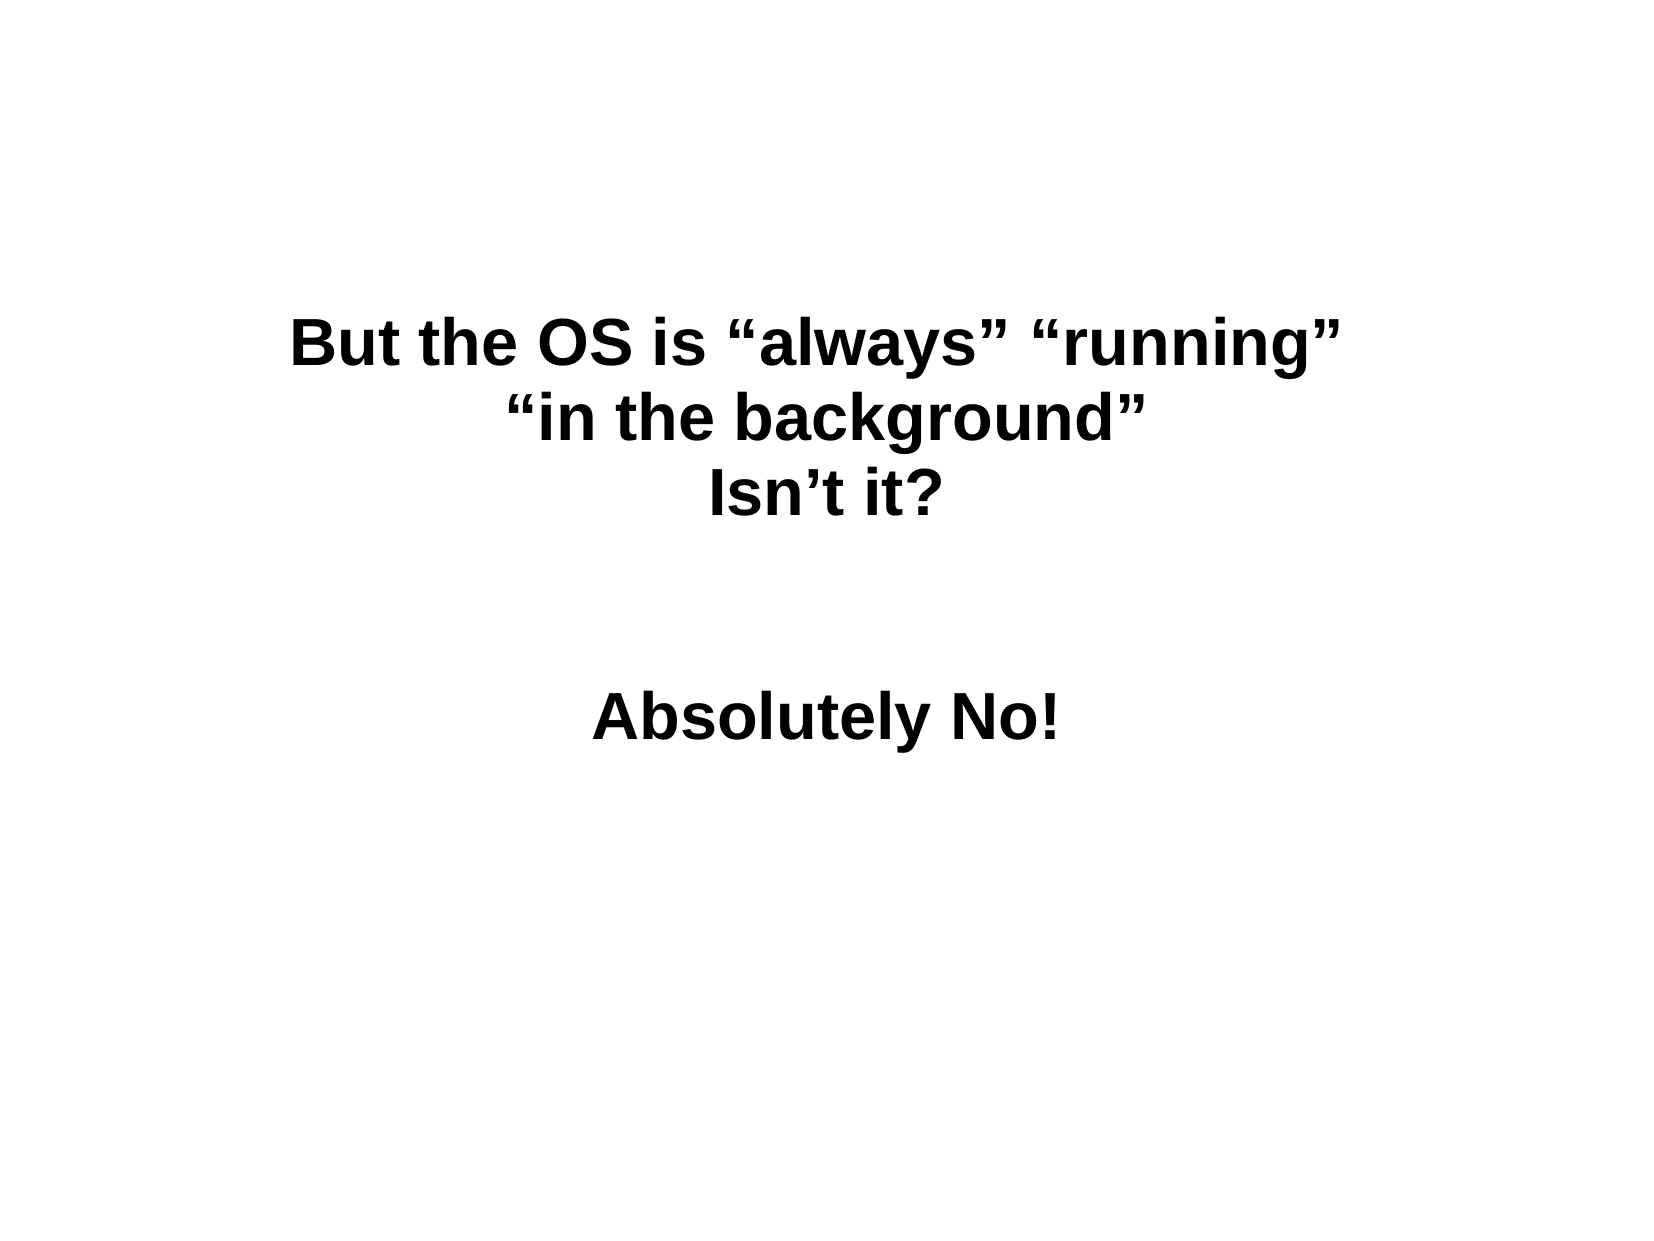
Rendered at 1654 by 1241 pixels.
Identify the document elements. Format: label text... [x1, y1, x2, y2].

text_box But the OS is “always” “running” “in the background” Isn’t it? Absolutely No! [82, 49, 1571, 1010]
